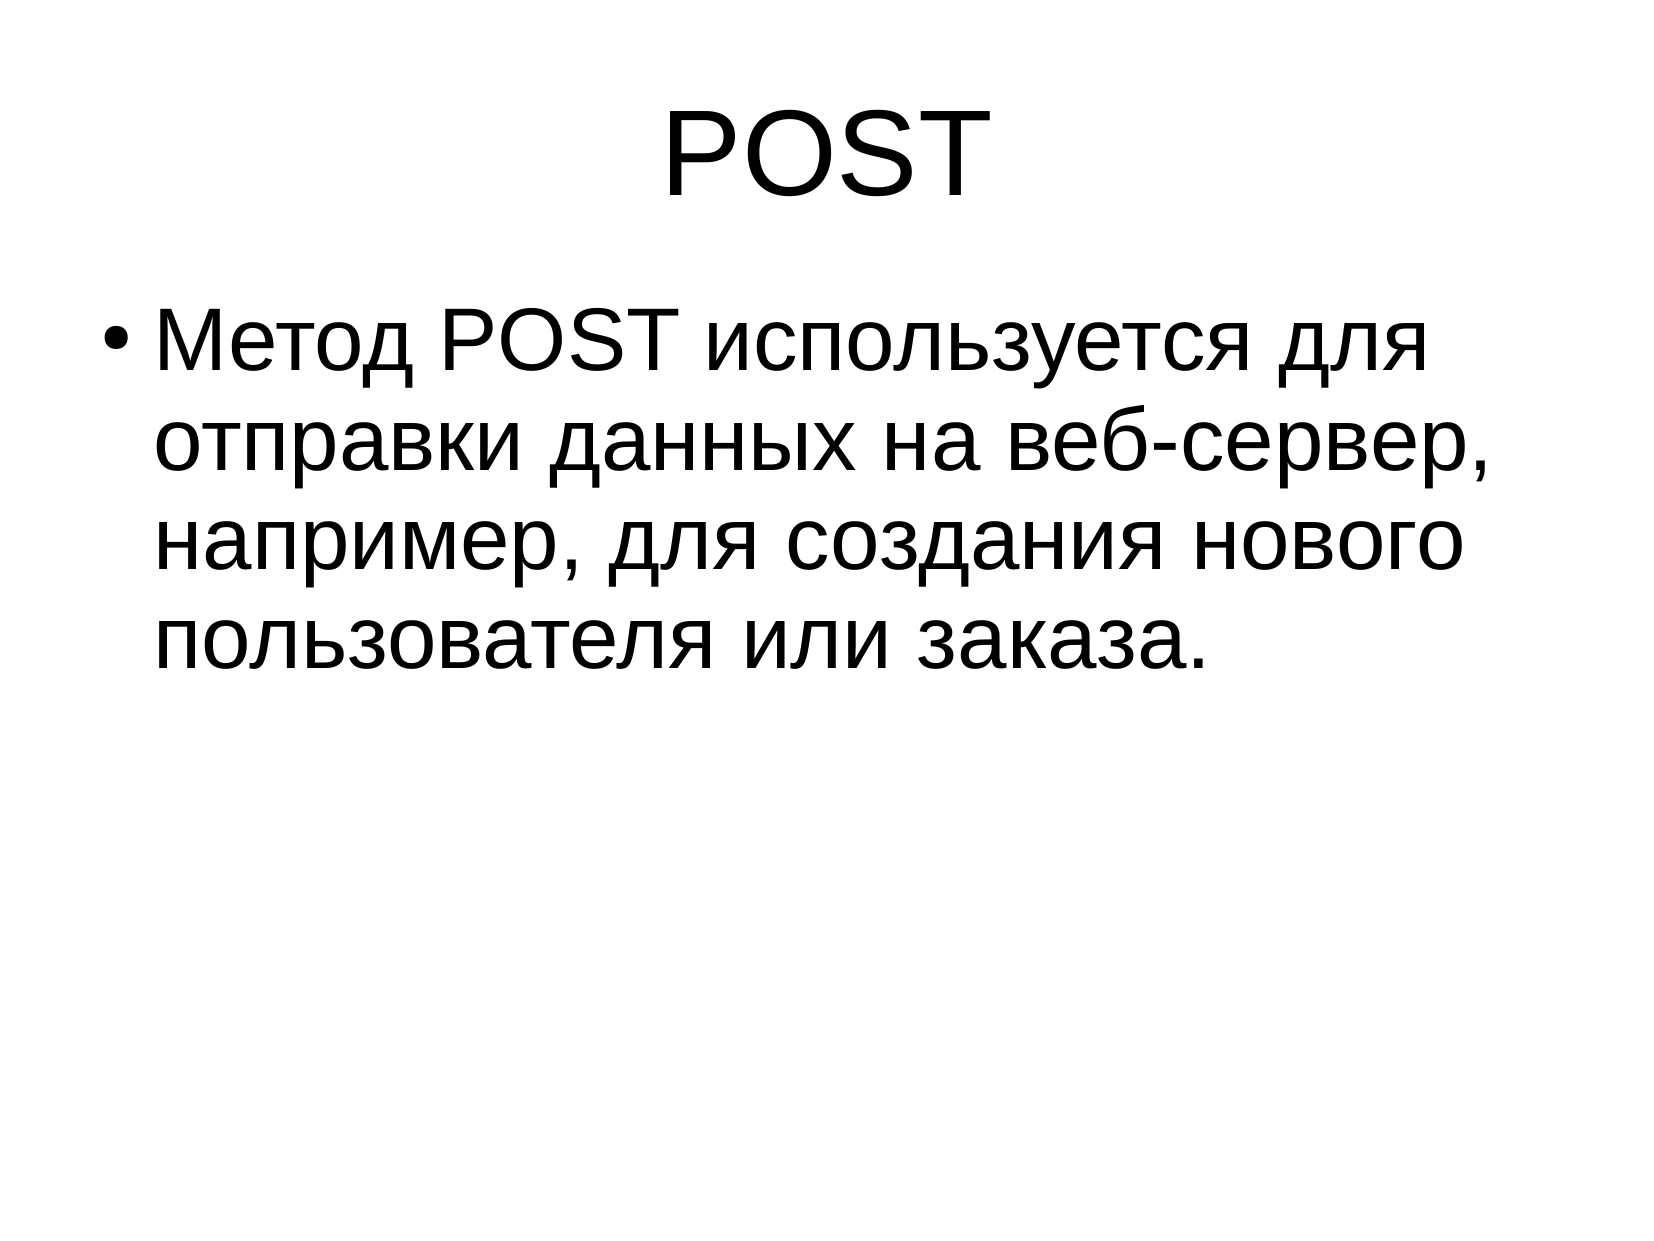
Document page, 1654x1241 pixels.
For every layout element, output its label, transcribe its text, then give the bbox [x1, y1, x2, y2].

list Метод POST используется для отправки данных на веб-сервер, например, для создания нового пользователя или заказа. [82, 290, 1571, 1010]
title POST [82, 49, 1571, 257]
